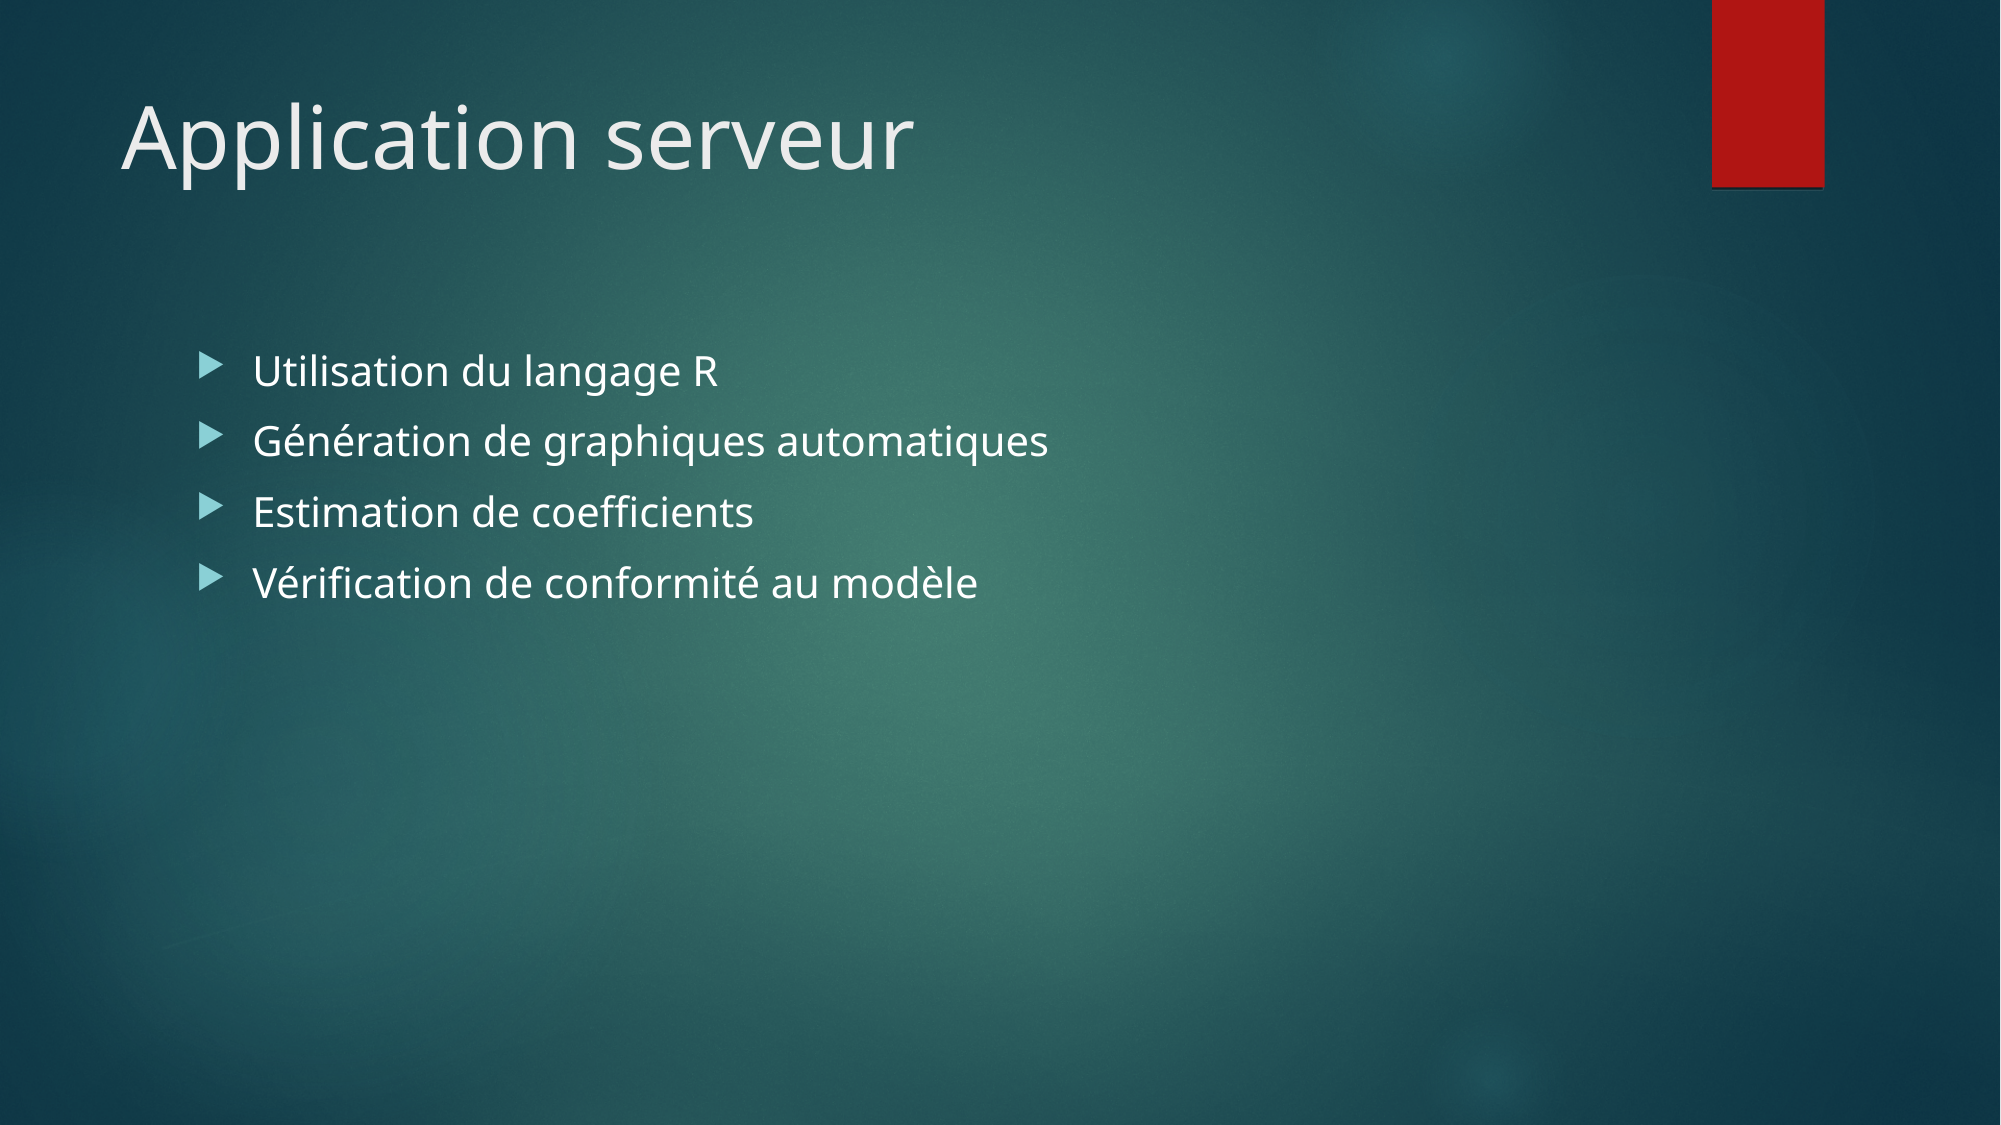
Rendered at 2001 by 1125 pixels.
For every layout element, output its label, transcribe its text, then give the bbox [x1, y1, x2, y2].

list Utilisation du langage R Génération de graphiques automatiques Estimation de coefficients Vérification de conformité au modèle [181, 336, 1649, 1025]
picture [0, 0, 2001, 1125]
title Application serveur [106, 74, 1649, 304]
